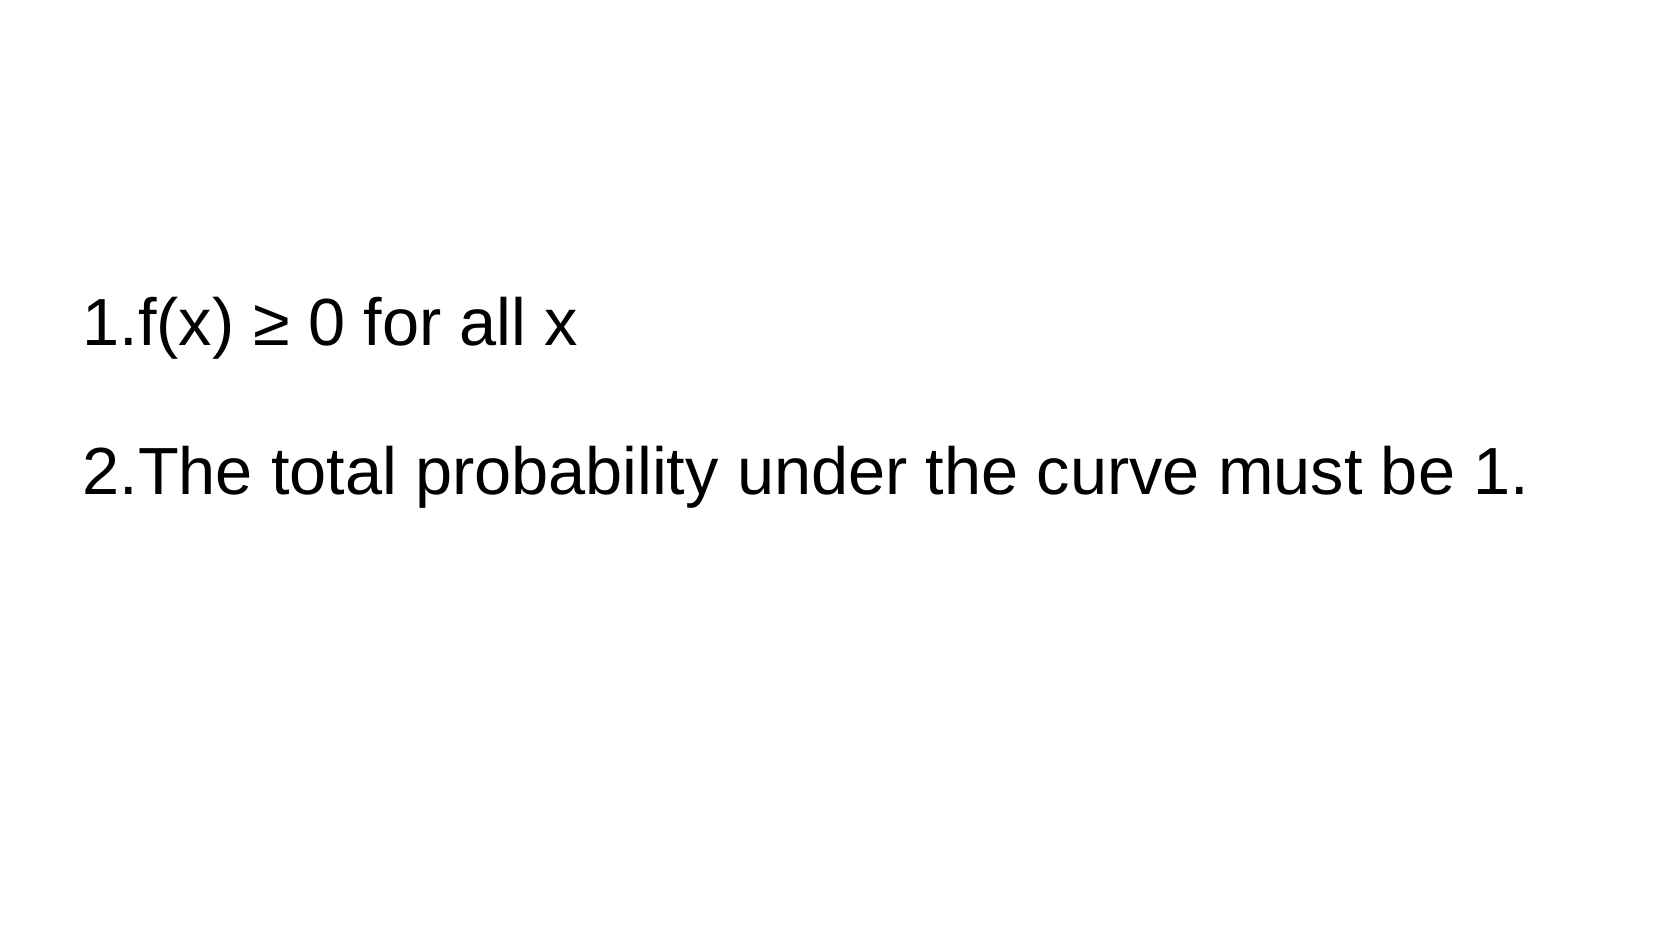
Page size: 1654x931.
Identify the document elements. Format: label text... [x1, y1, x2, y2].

subtitle f(x) ≥ 0 for all x The total probability under the curve must be 1. [82, 37, 1571, 757]
